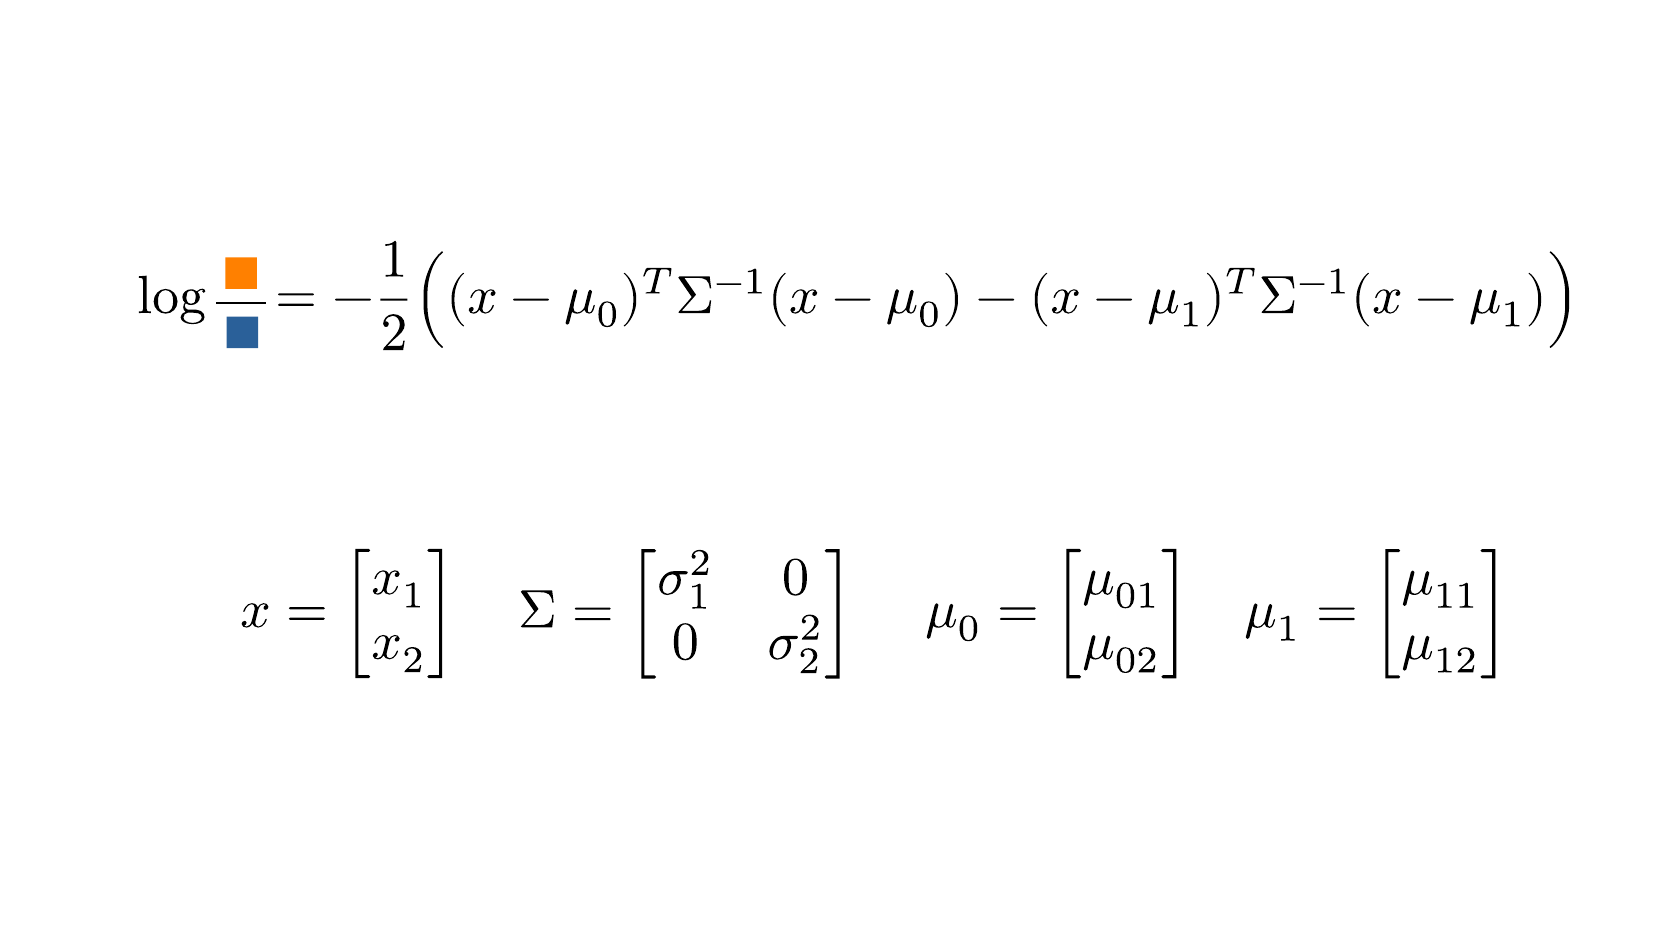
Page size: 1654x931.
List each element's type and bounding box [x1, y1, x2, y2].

picture [1242, 547, 1498, 681]
text_box [225, 257, 257, 289]
picture [923, 546, 1179, 681]
text_box [226, 316, 259, 349]
picture [137, 240, 1570, 351]
picture [515, 547, 842, 681]
picture [237, 546, 445, 681]
